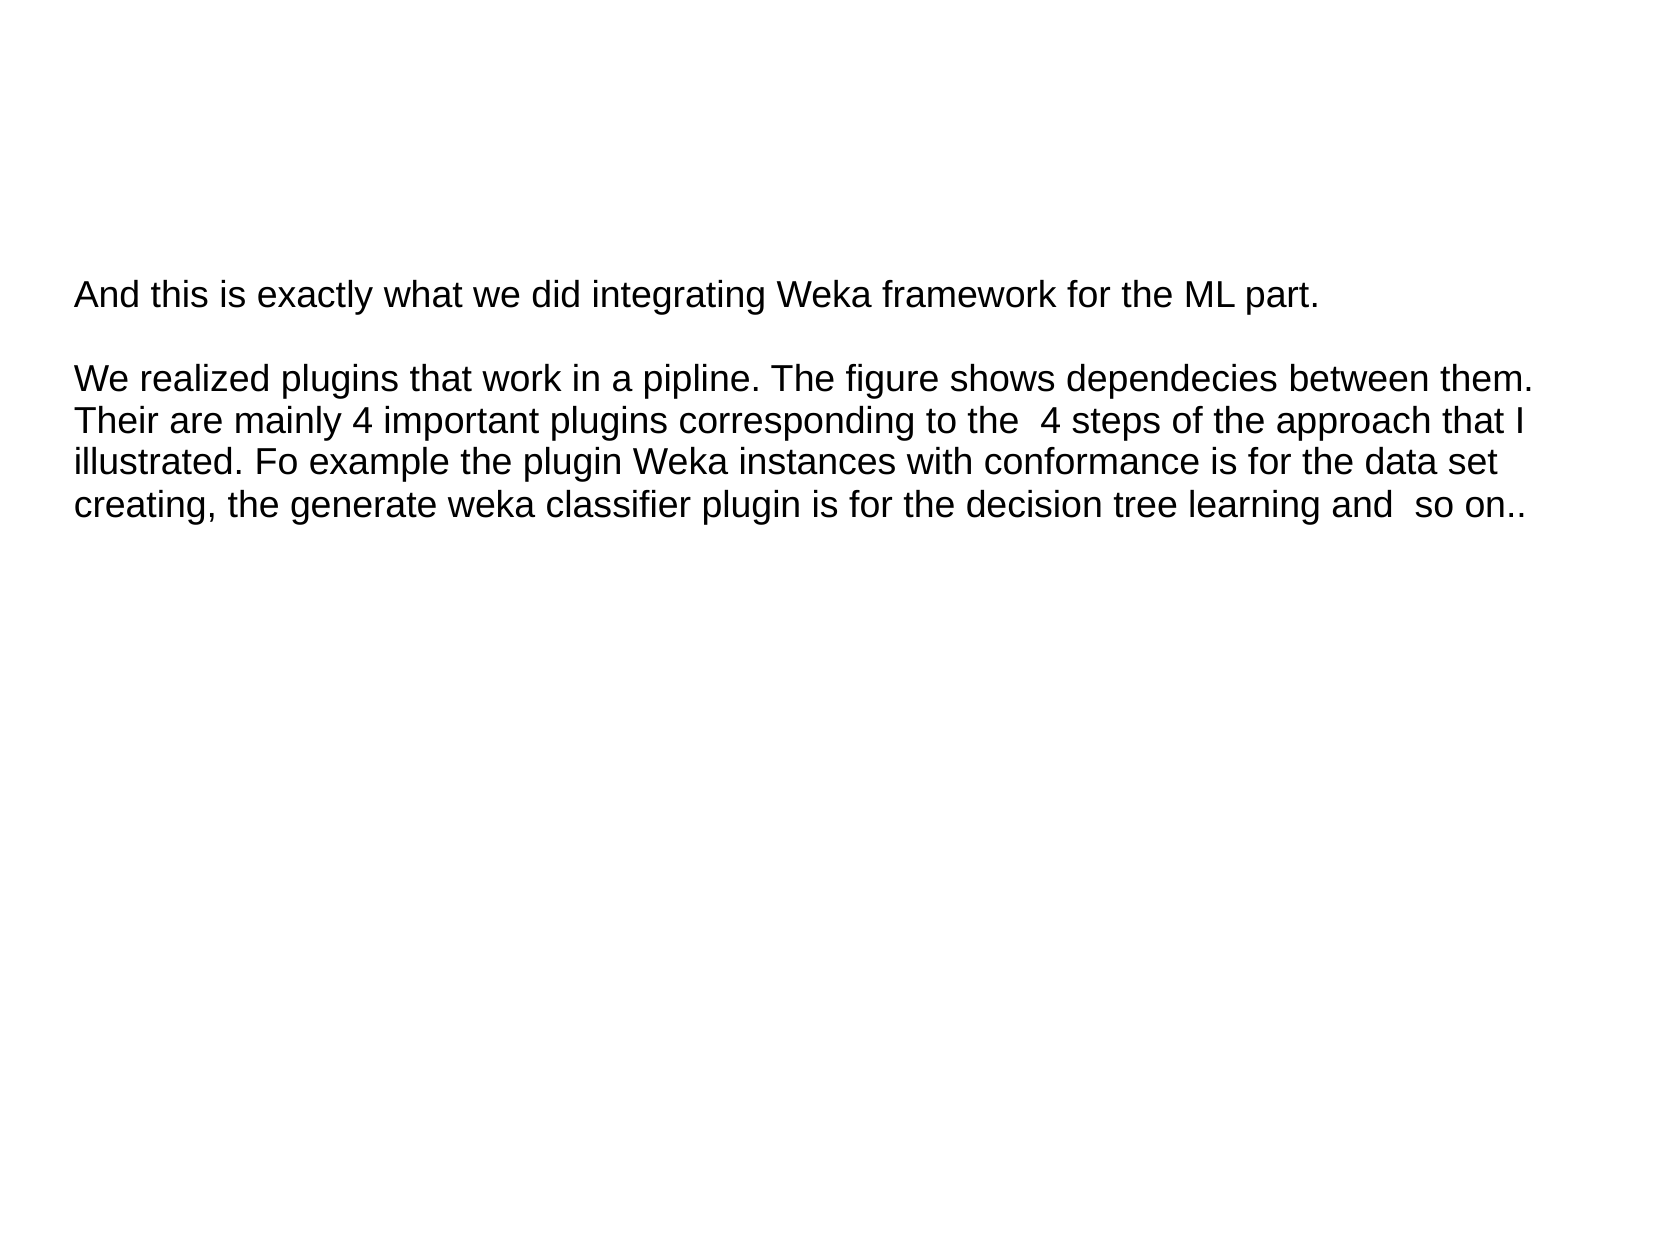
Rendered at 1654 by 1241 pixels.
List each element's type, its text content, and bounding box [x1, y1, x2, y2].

text_box And this is exactly what we did integrating Weka framework for the ML part. We realized plugins that work in a pipline. The figure shows dependecies between them. Their are mainly 4 important plugins corresponding to the 4 steps of the approach that I illustrated. Fo example the plugin Weka instances with conformance is for the data set creating, the generate weka classifier plugin is for the decision tree learning and so on.. [59, 265, 1595, 575]
